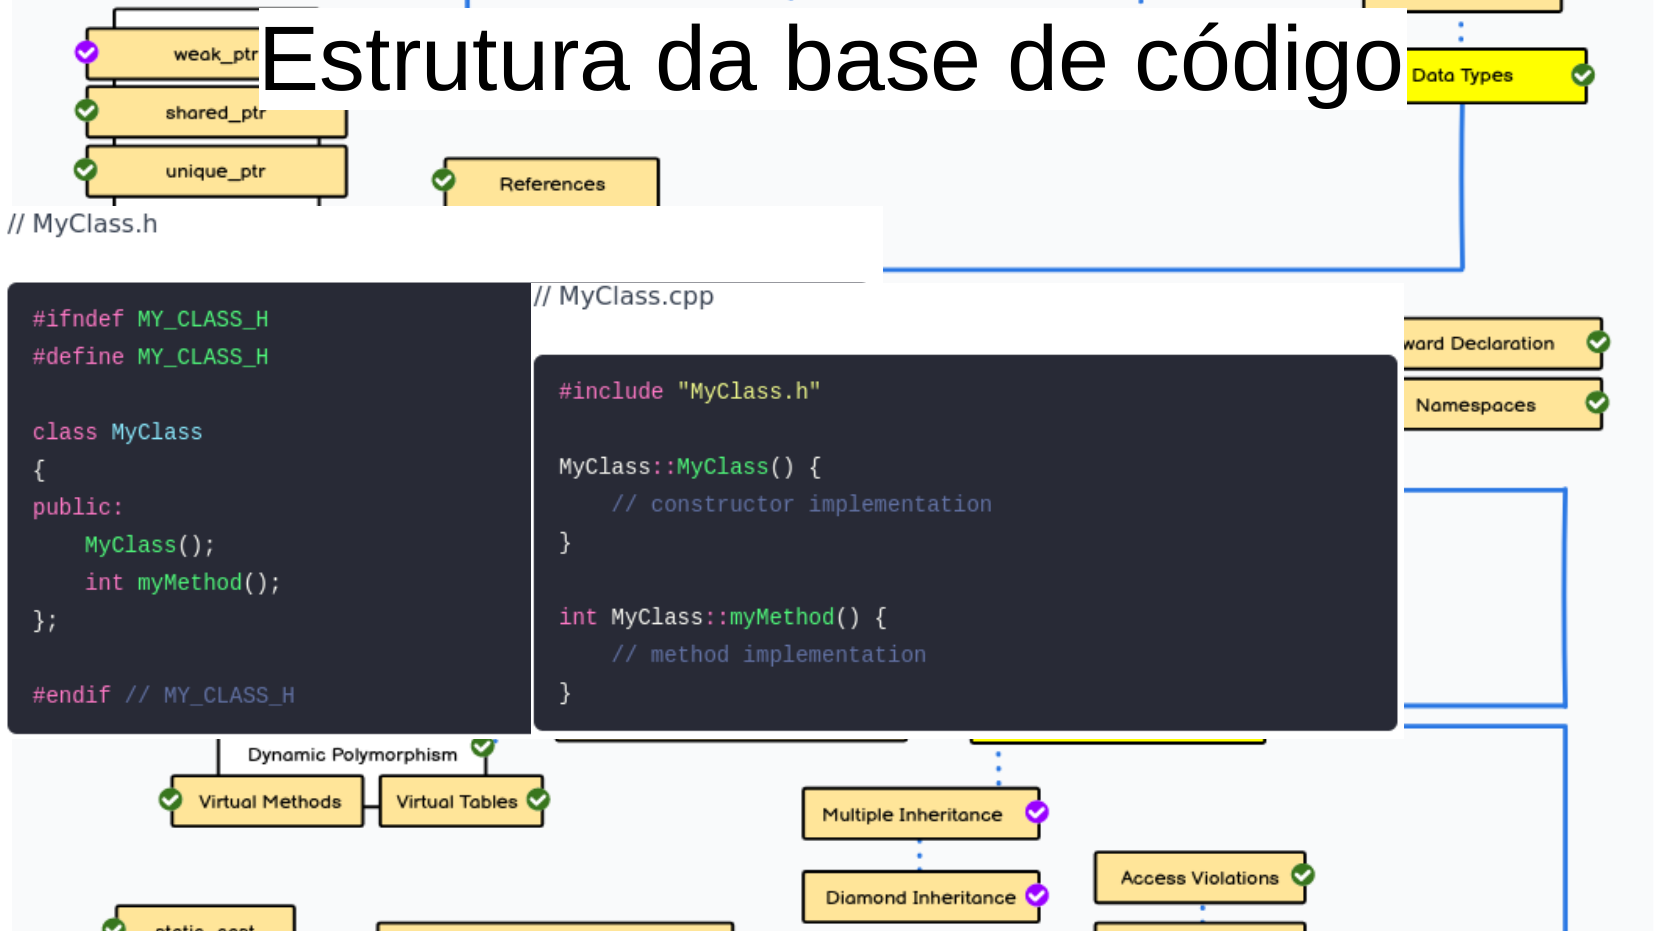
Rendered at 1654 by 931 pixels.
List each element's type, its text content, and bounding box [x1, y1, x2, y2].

picture [0, 0, 1654, 931]
title Estrutura da base de código [88, 0, 1577, 119]
